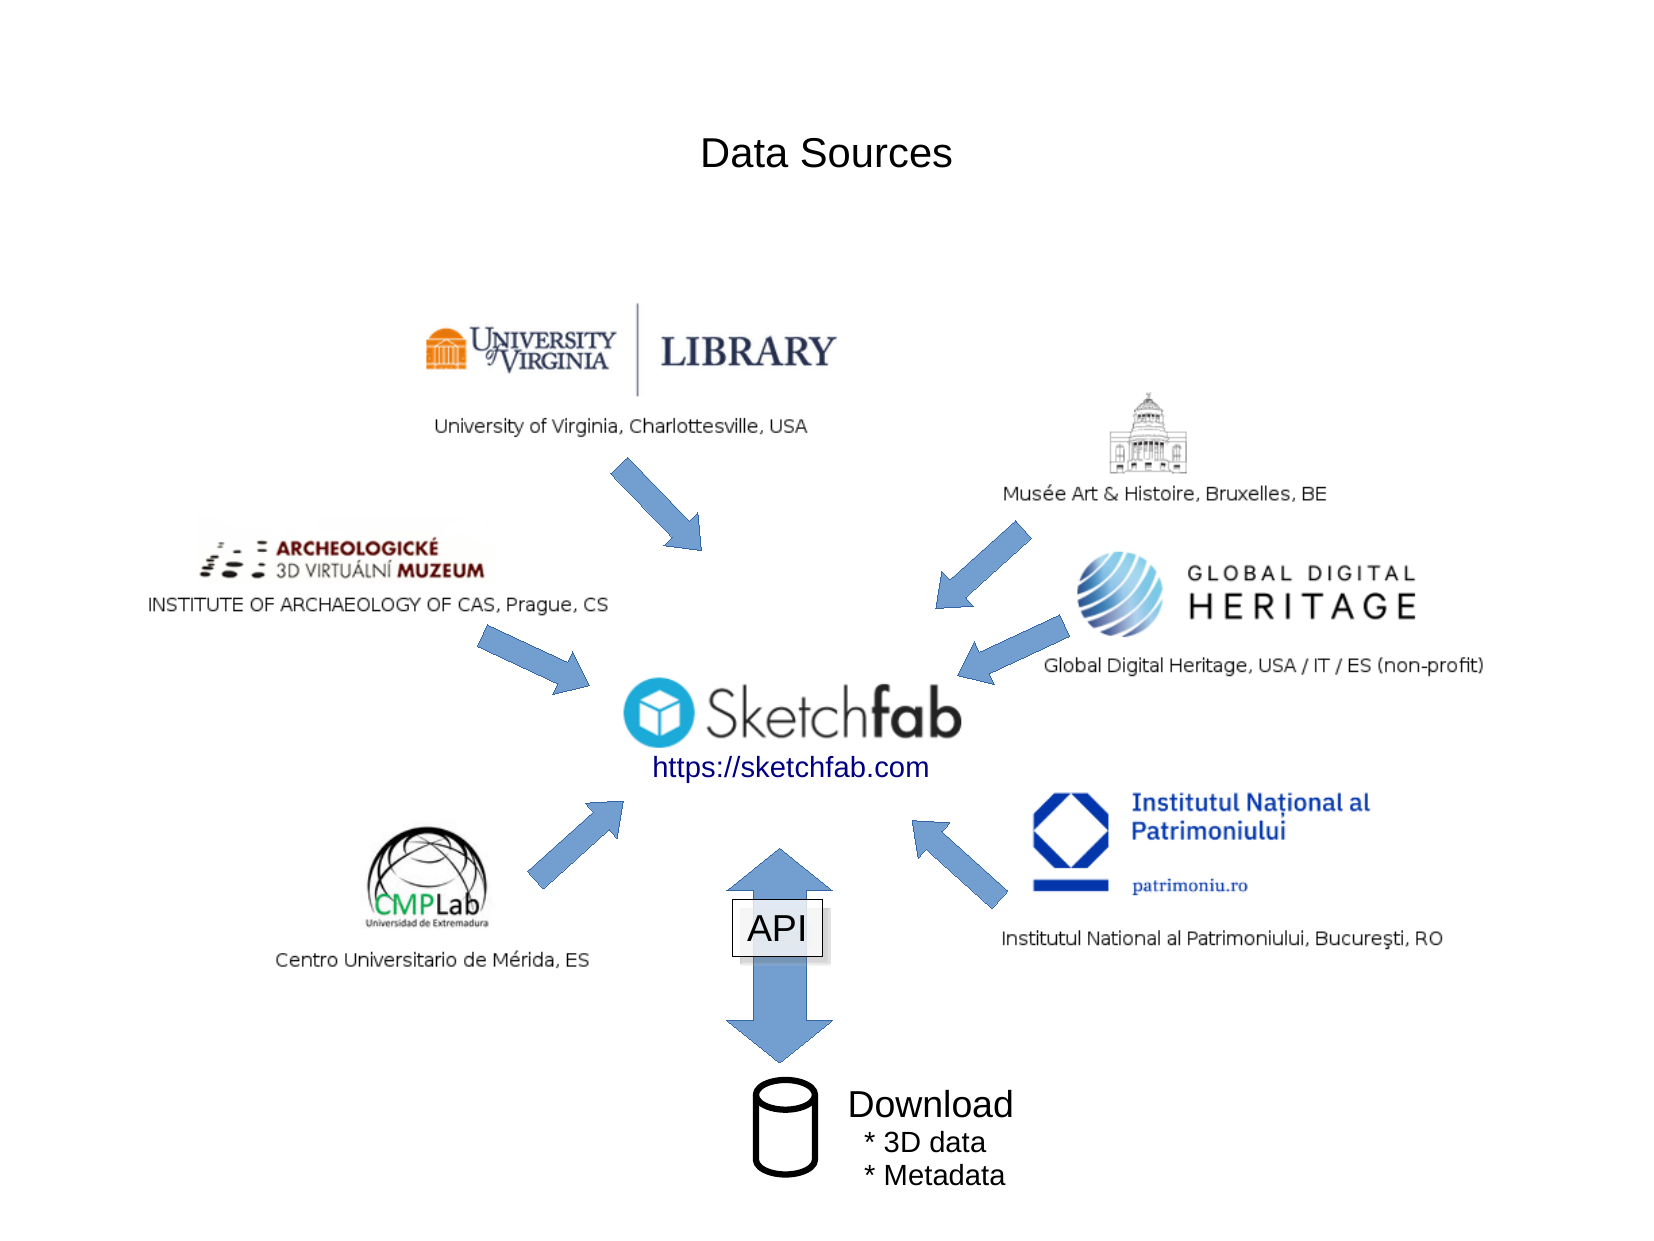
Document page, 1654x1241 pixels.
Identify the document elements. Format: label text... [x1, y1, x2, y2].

text_box [477, 624, 590, 695]
text_box https://sketchfab.com [637, 744, 945, 792]
title Data Sources [82, 49, 1571, 257]
text_box [527, 801, 624, 889]
picture [124, 256, 1530, 1175]
text_box [935, 520, 1032, 609]
text_box [912, 820, 1008, 909]
text_box [957, 614, 1070, 685]
text_box Download * 3D data * Metadata [832, 1076, 1029, 1199]
text_box API [732, 899, 823, 957]
text_box [755, 1079, 816, 1175]
text_box [726, 848, 833, 899]
text_box [610, 457, 702, 551]
text_box [726, 966, 833, 1063]
